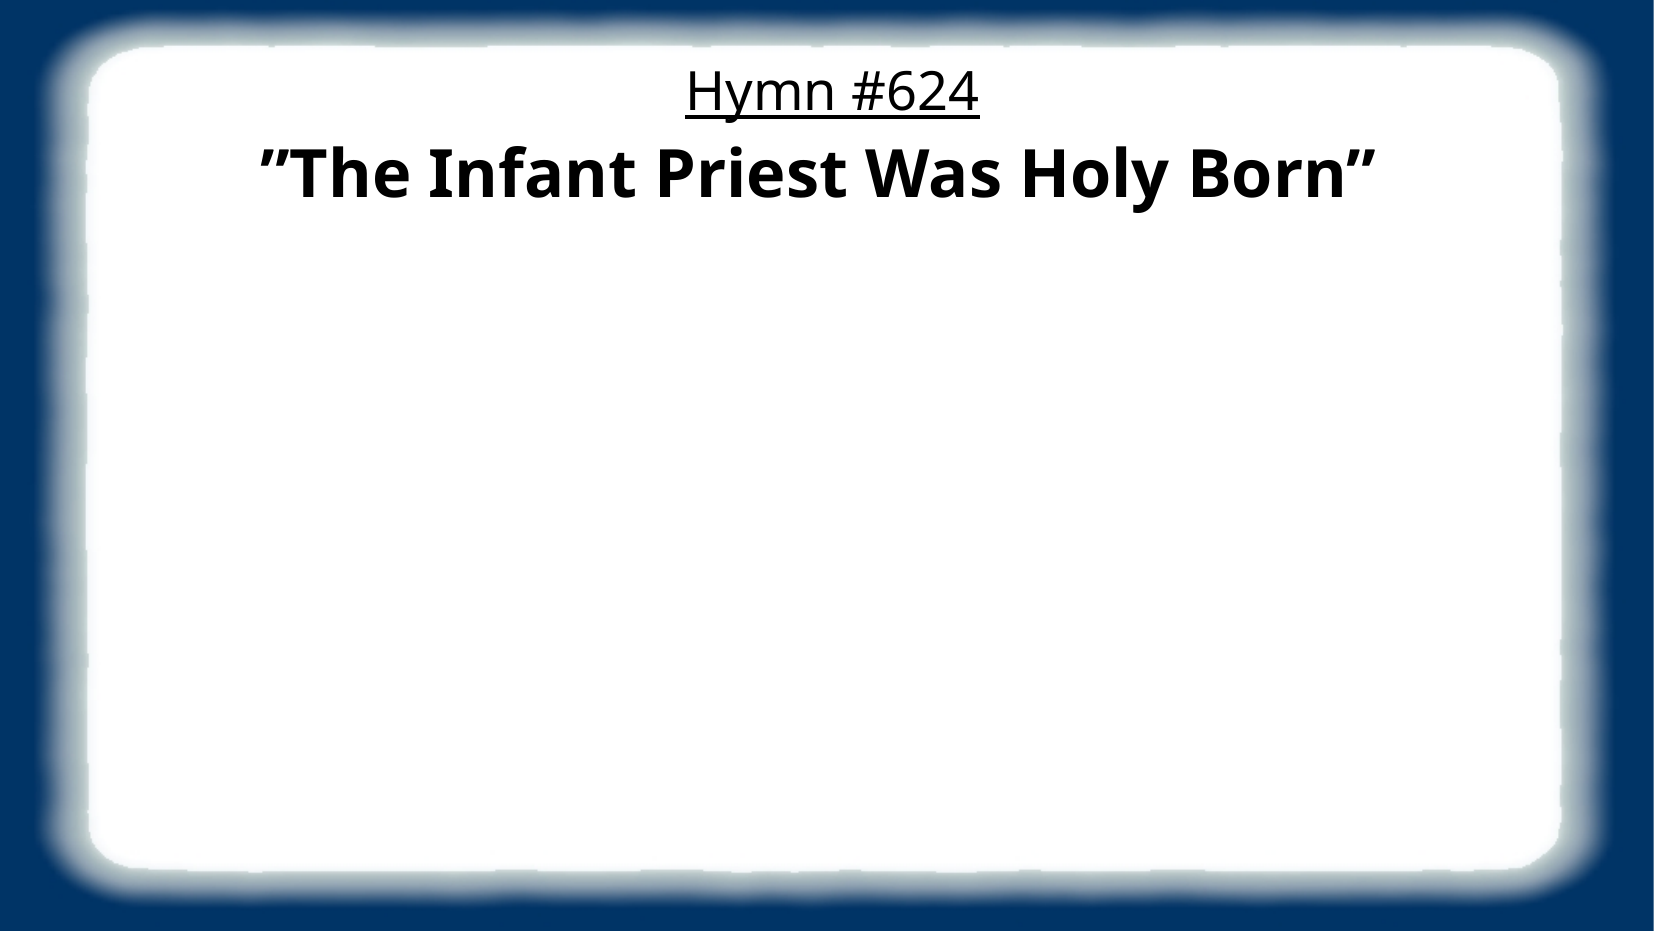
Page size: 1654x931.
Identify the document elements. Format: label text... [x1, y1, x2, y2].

picture [0, 0, 1654, 931]
text_box Hymn #624 ”The Infant Priest Was Holy Born” [75, 45, 1591, 221]
